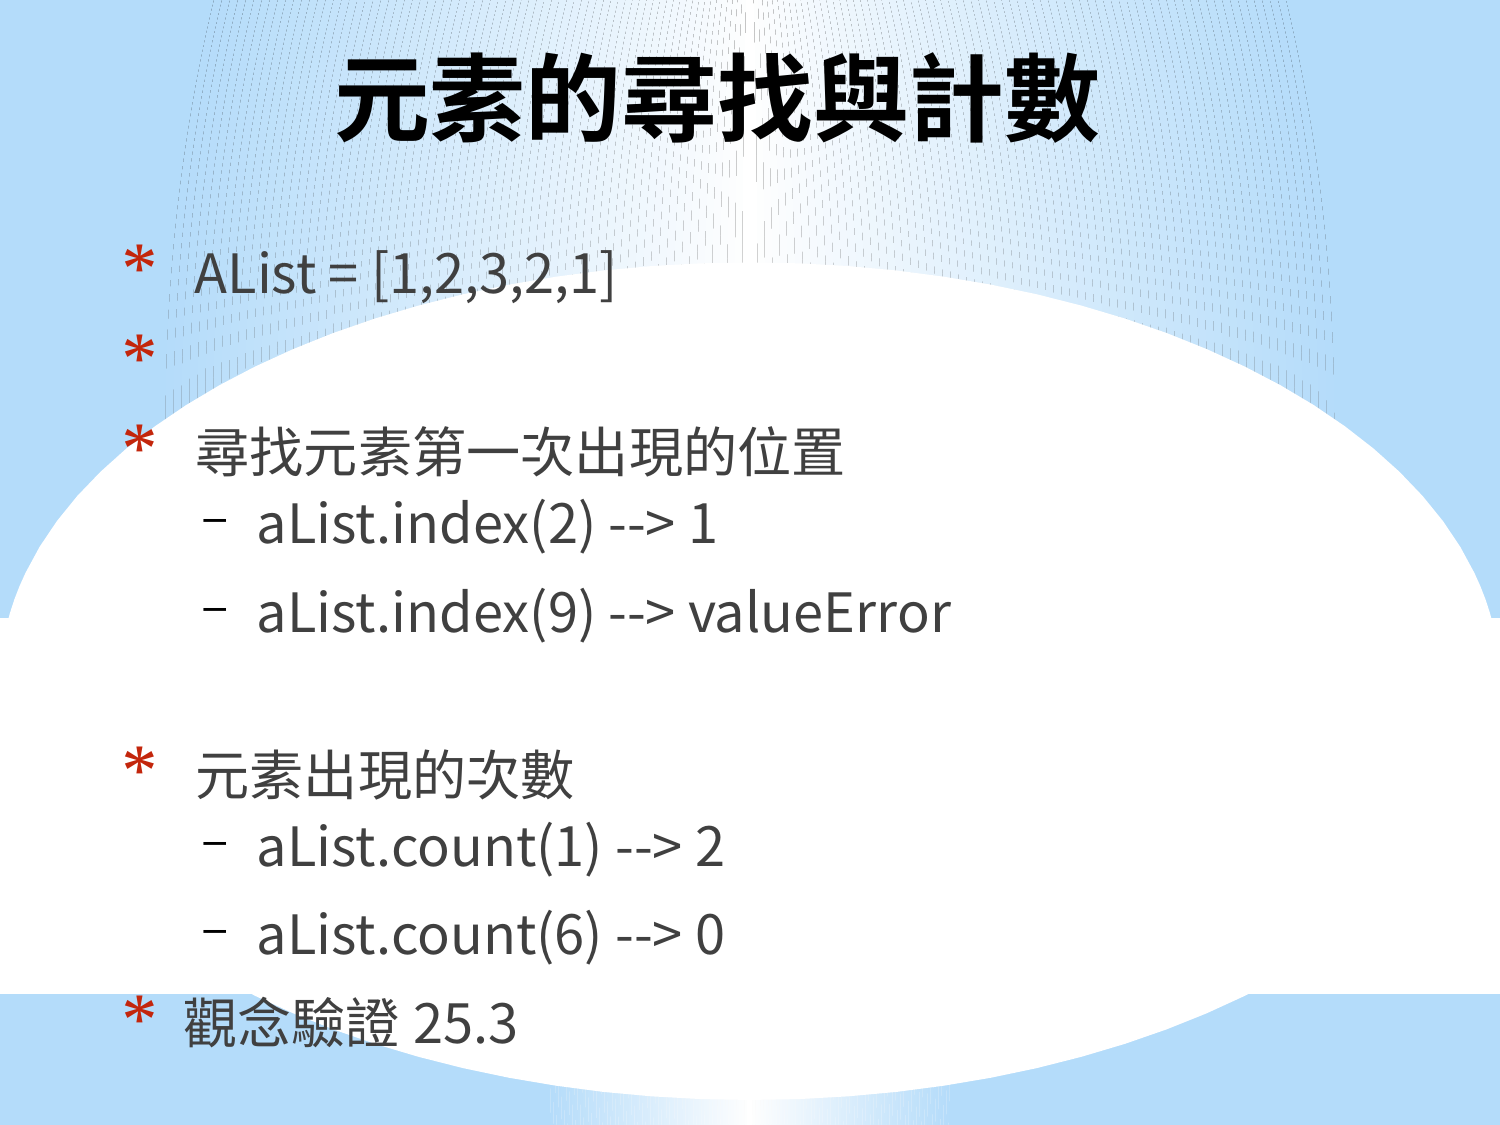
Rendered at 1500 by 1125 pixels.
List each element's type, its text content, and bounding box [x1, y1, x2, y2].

title 元素的尋找與計數 [183, 30, 1252, 219]
list AList = [1,2,3,2,1] 尋找元素第一次出現的位置 aList.index(2) --> 1 aList.index(9) --> valueError 元素出現的次數 aList.count(1) --> 2 aList.count(6) --> 0 觀念驗證25.3 [100, 231, 1400, 1047]
